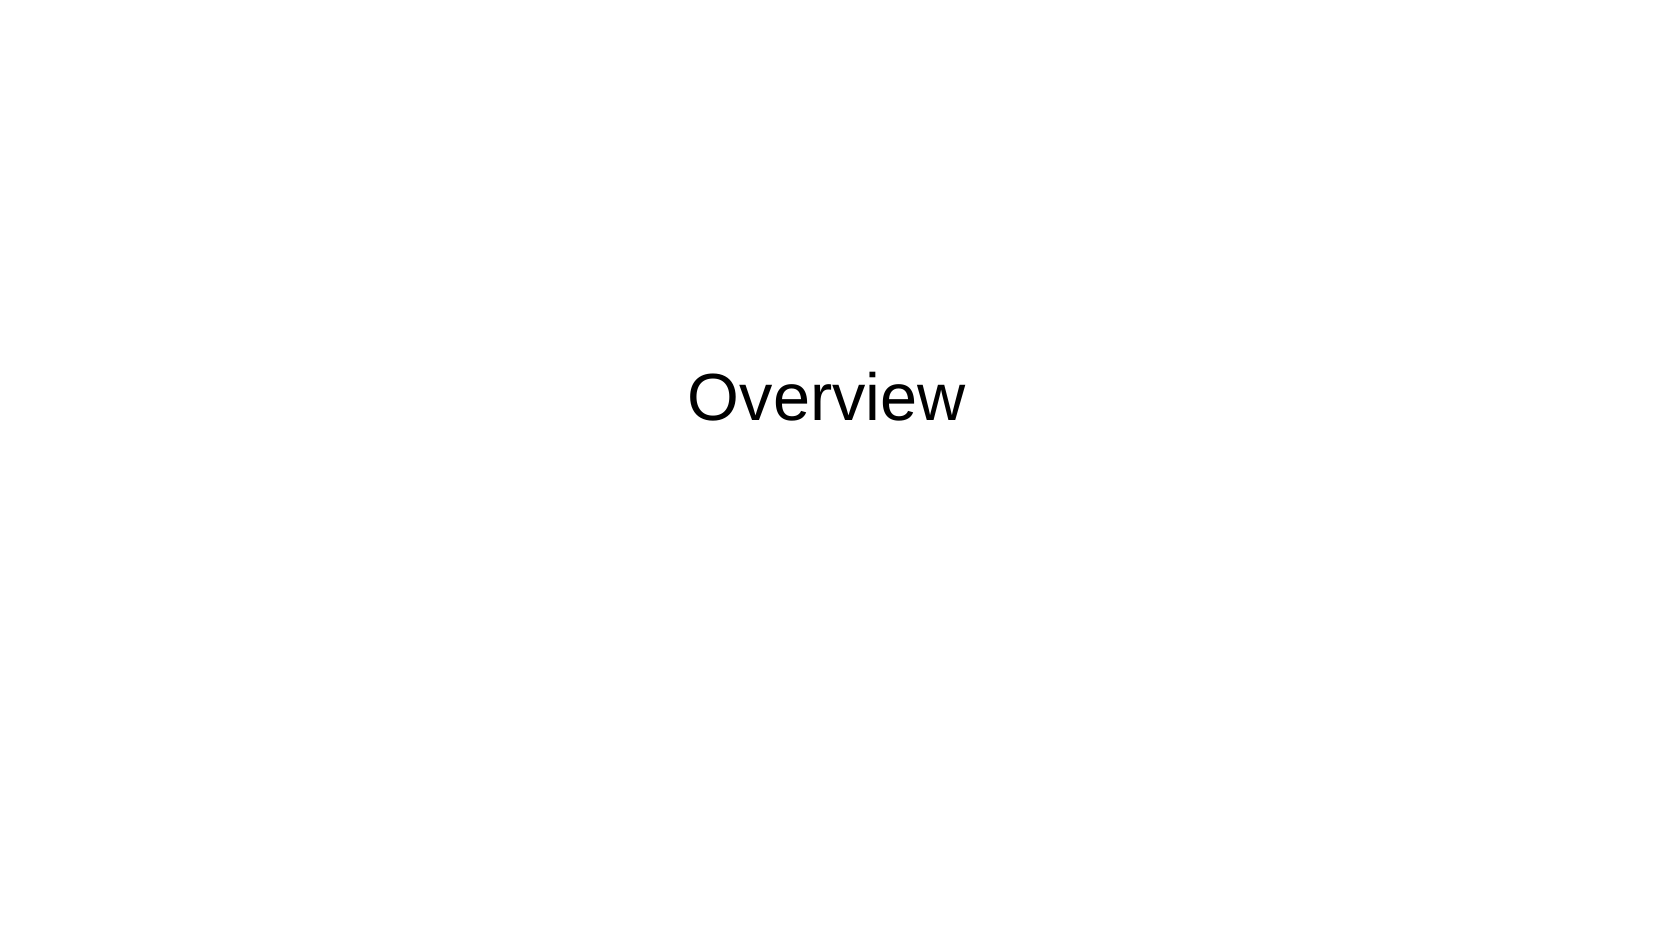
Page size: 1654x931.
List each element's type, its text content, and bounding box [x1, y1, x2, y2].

subtitle Overview [82, 37, 1571, 757]
